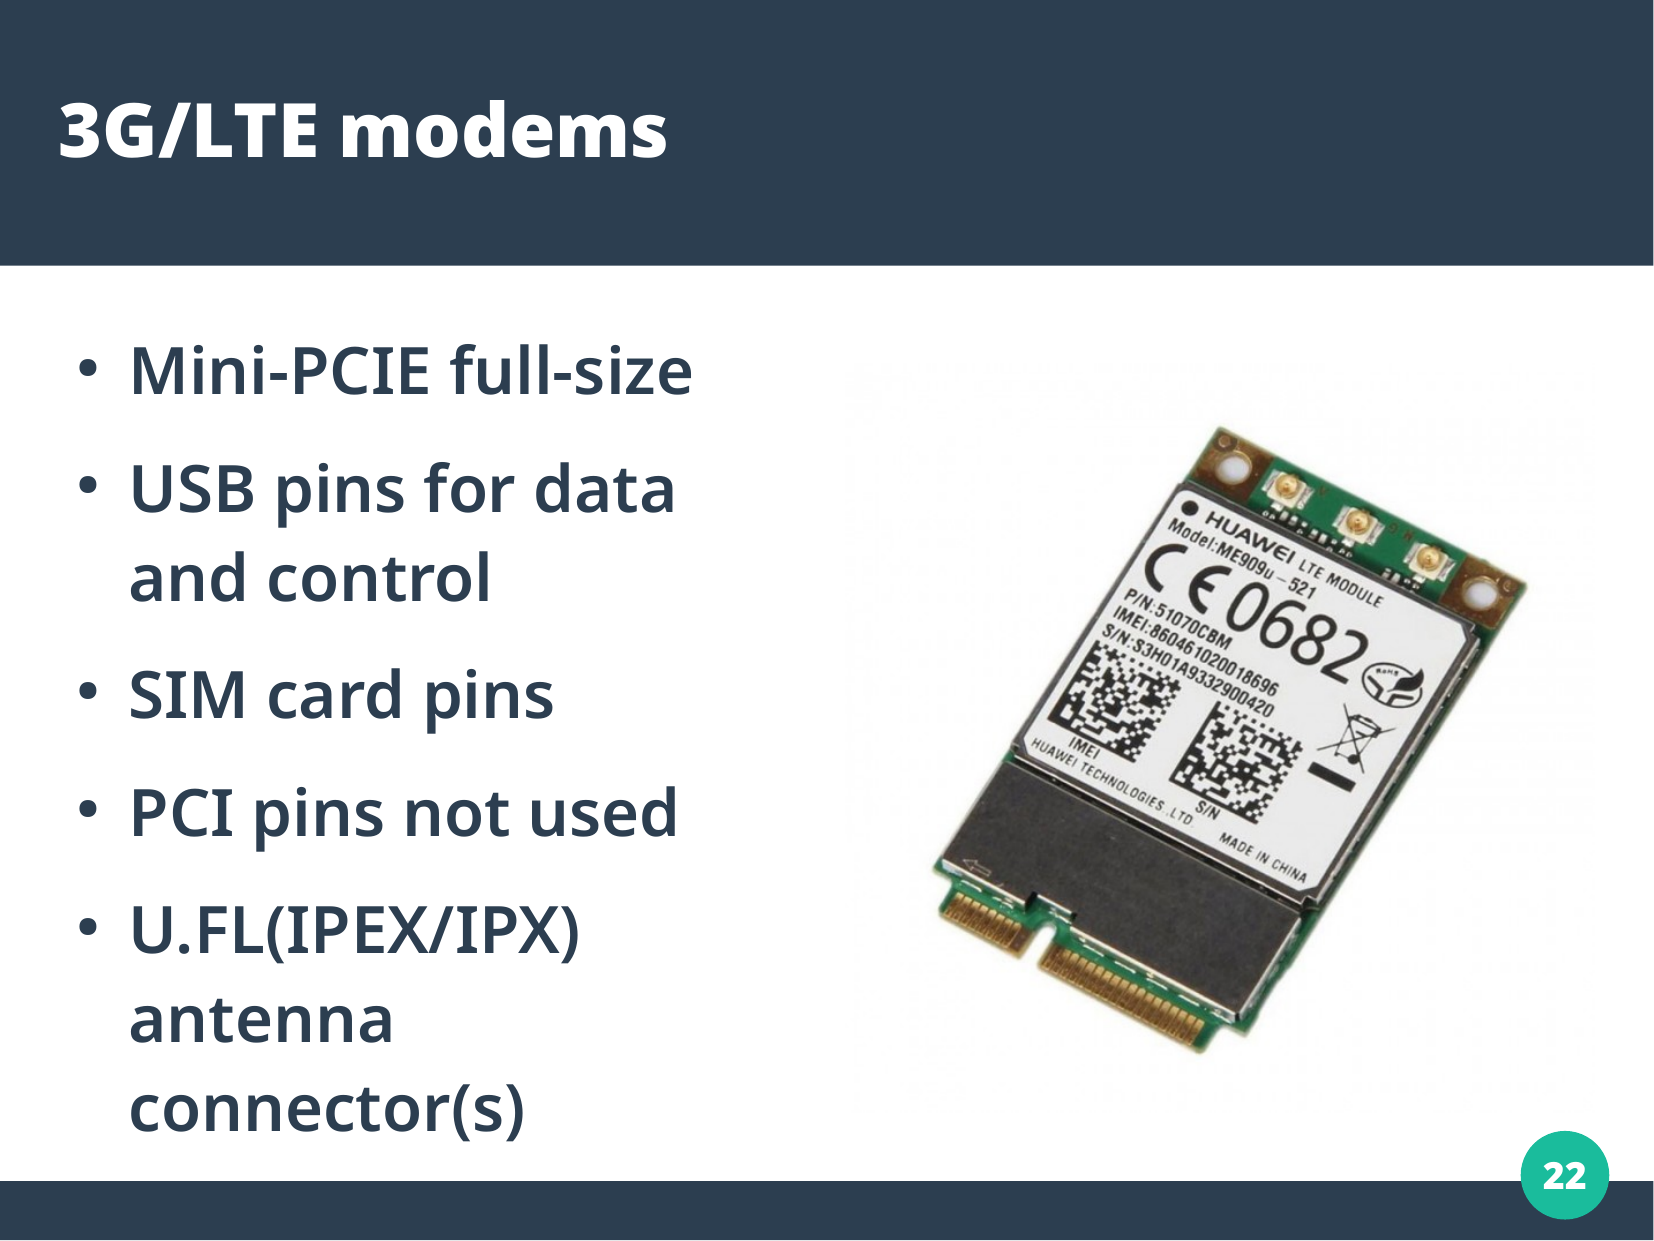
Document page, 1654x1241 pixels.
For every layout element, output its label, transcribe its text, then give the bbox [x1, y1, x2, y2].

list Mini-PCIE full-size USB pins for data and control SIM card pins PCI pins not used U.FL(IPEX/IPX) antenna connector(s) [59, 324, 809, 1152]
title 3G/LTE modems [59, 49, 1595, 207]
picture [845, 363, 1595, 1113]
